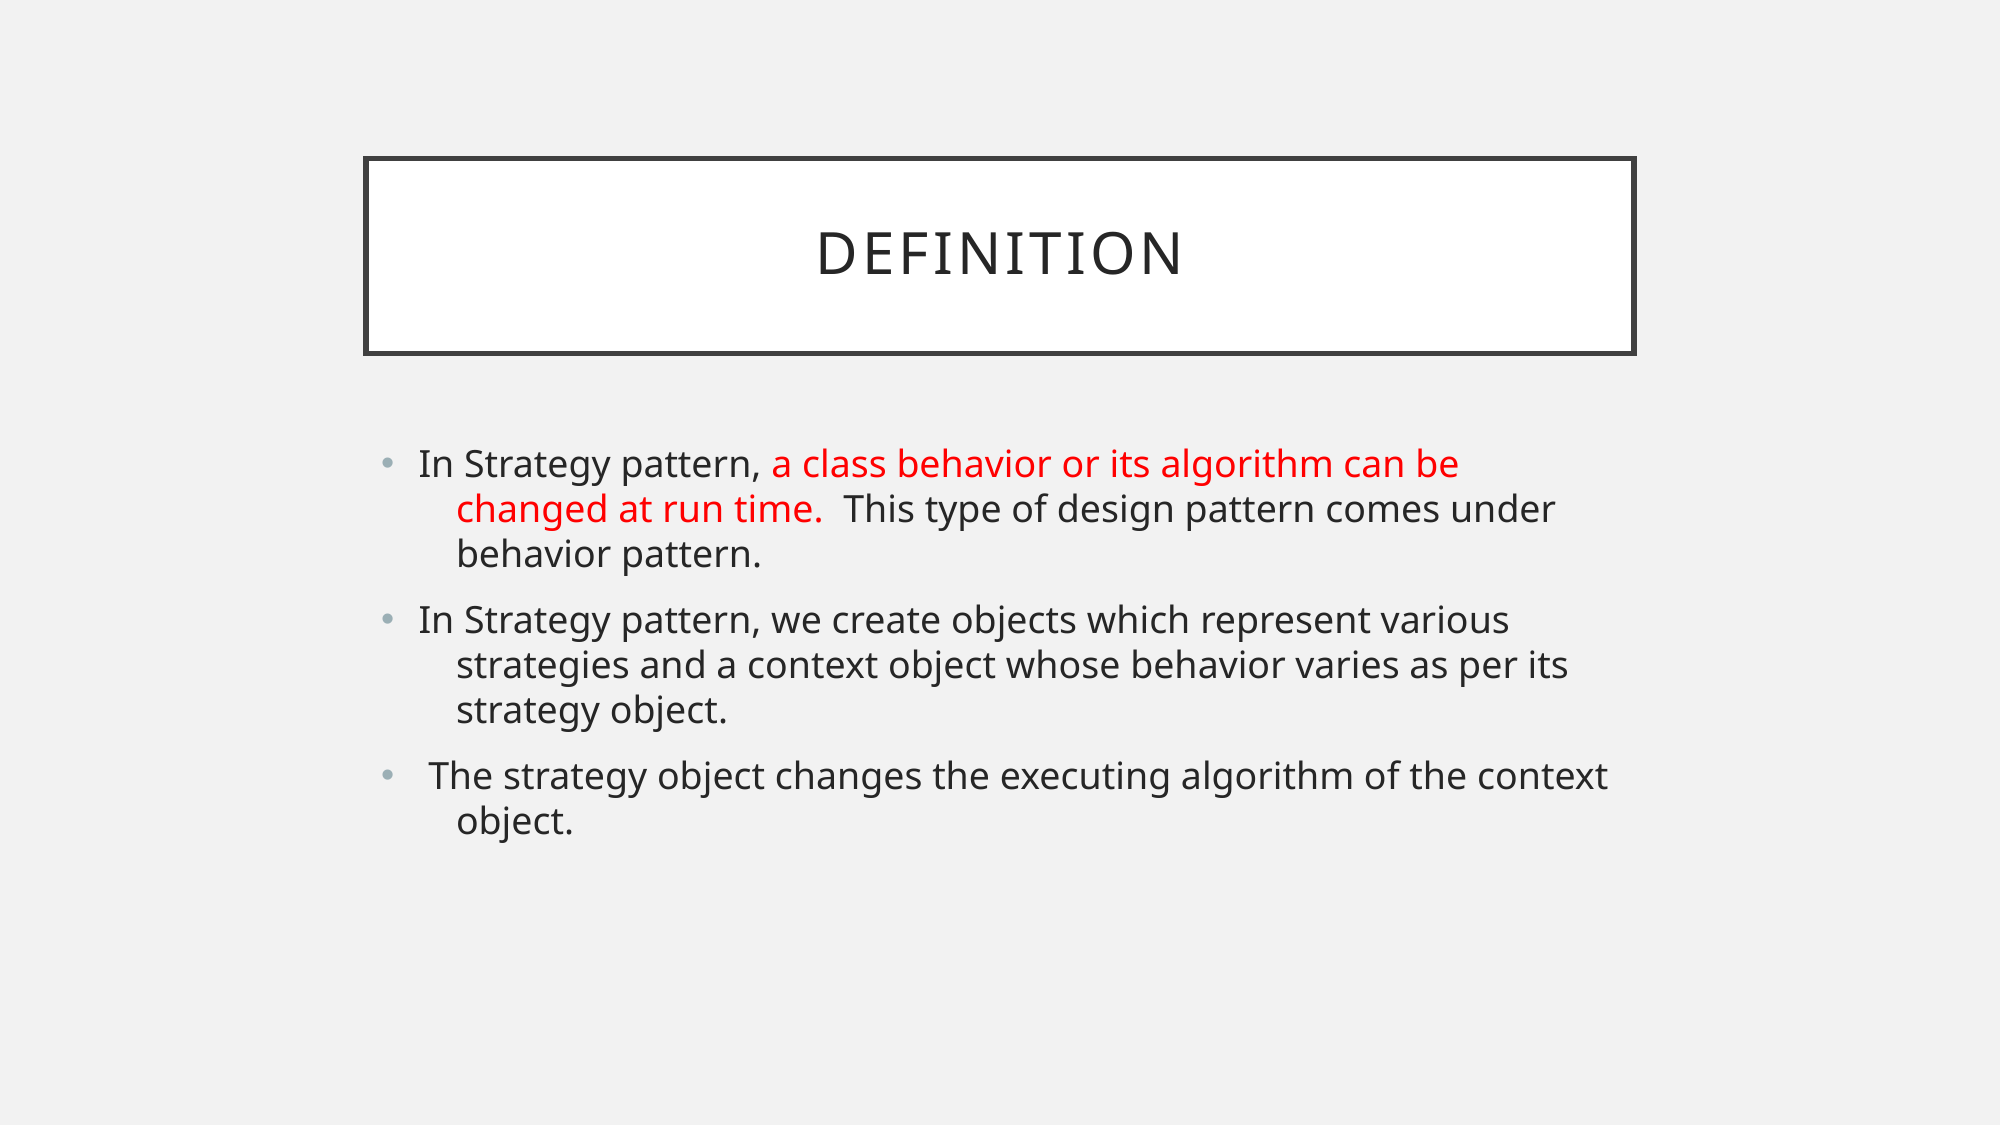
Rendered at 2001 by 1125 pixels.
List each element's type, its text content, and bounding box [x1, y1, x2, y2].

title definition [366, 158, 1634, 354]
list In Strategy pattern, a class behavior or its algorithm can be changed at run time. This type of design pattern comes under behavior pattern. In Strategy pattern, we create objects which represent various strategies and a context object whose behavior varies as per its strategy object. The strategy object changes the executing algorithm of the context object. [366, 432, 1634, 942]
